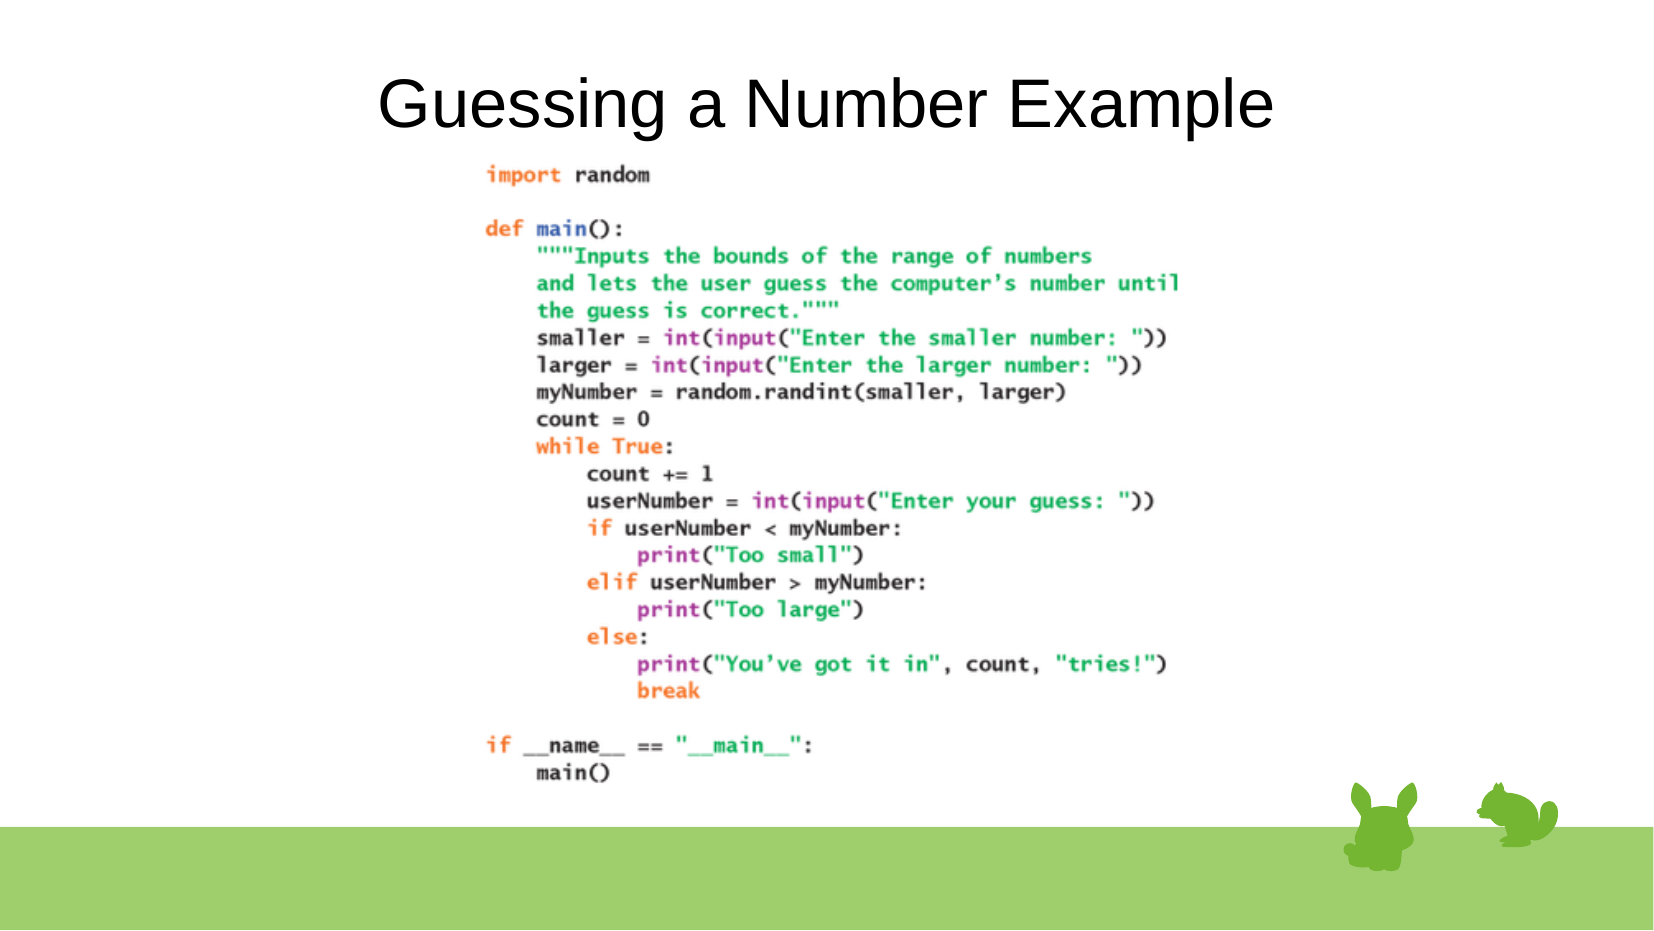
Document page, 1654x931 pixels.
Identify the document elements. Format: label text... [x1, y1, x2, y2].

picture [450, 162, 1194, 788]
title Guessing a Number Example [88, 29, 1565, 178]
